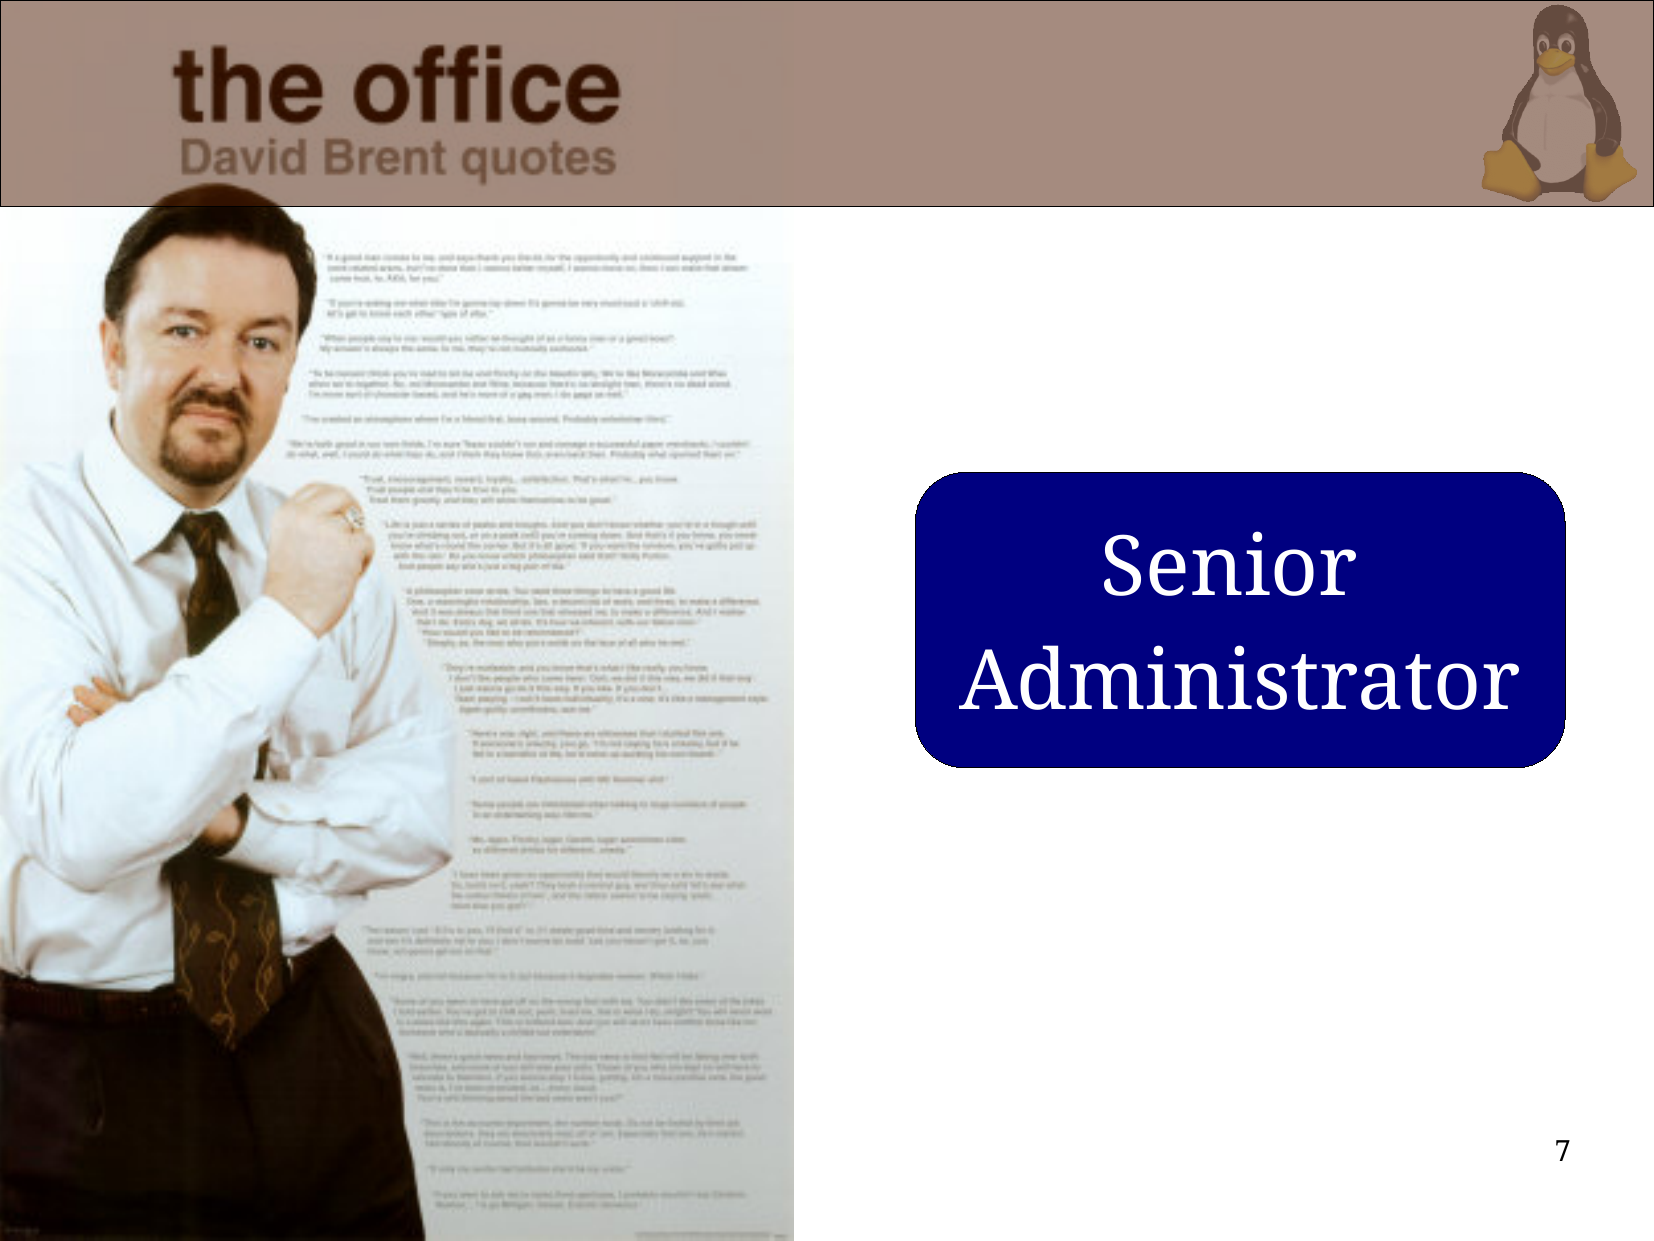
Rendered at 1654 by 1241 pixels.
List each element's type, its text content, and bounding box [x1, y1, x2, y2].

picture [0, 207, 794, 1241]
text_box Senior Administrator [915, 472, 1566, 768]
text_box [0, 0, 1654, 207]
